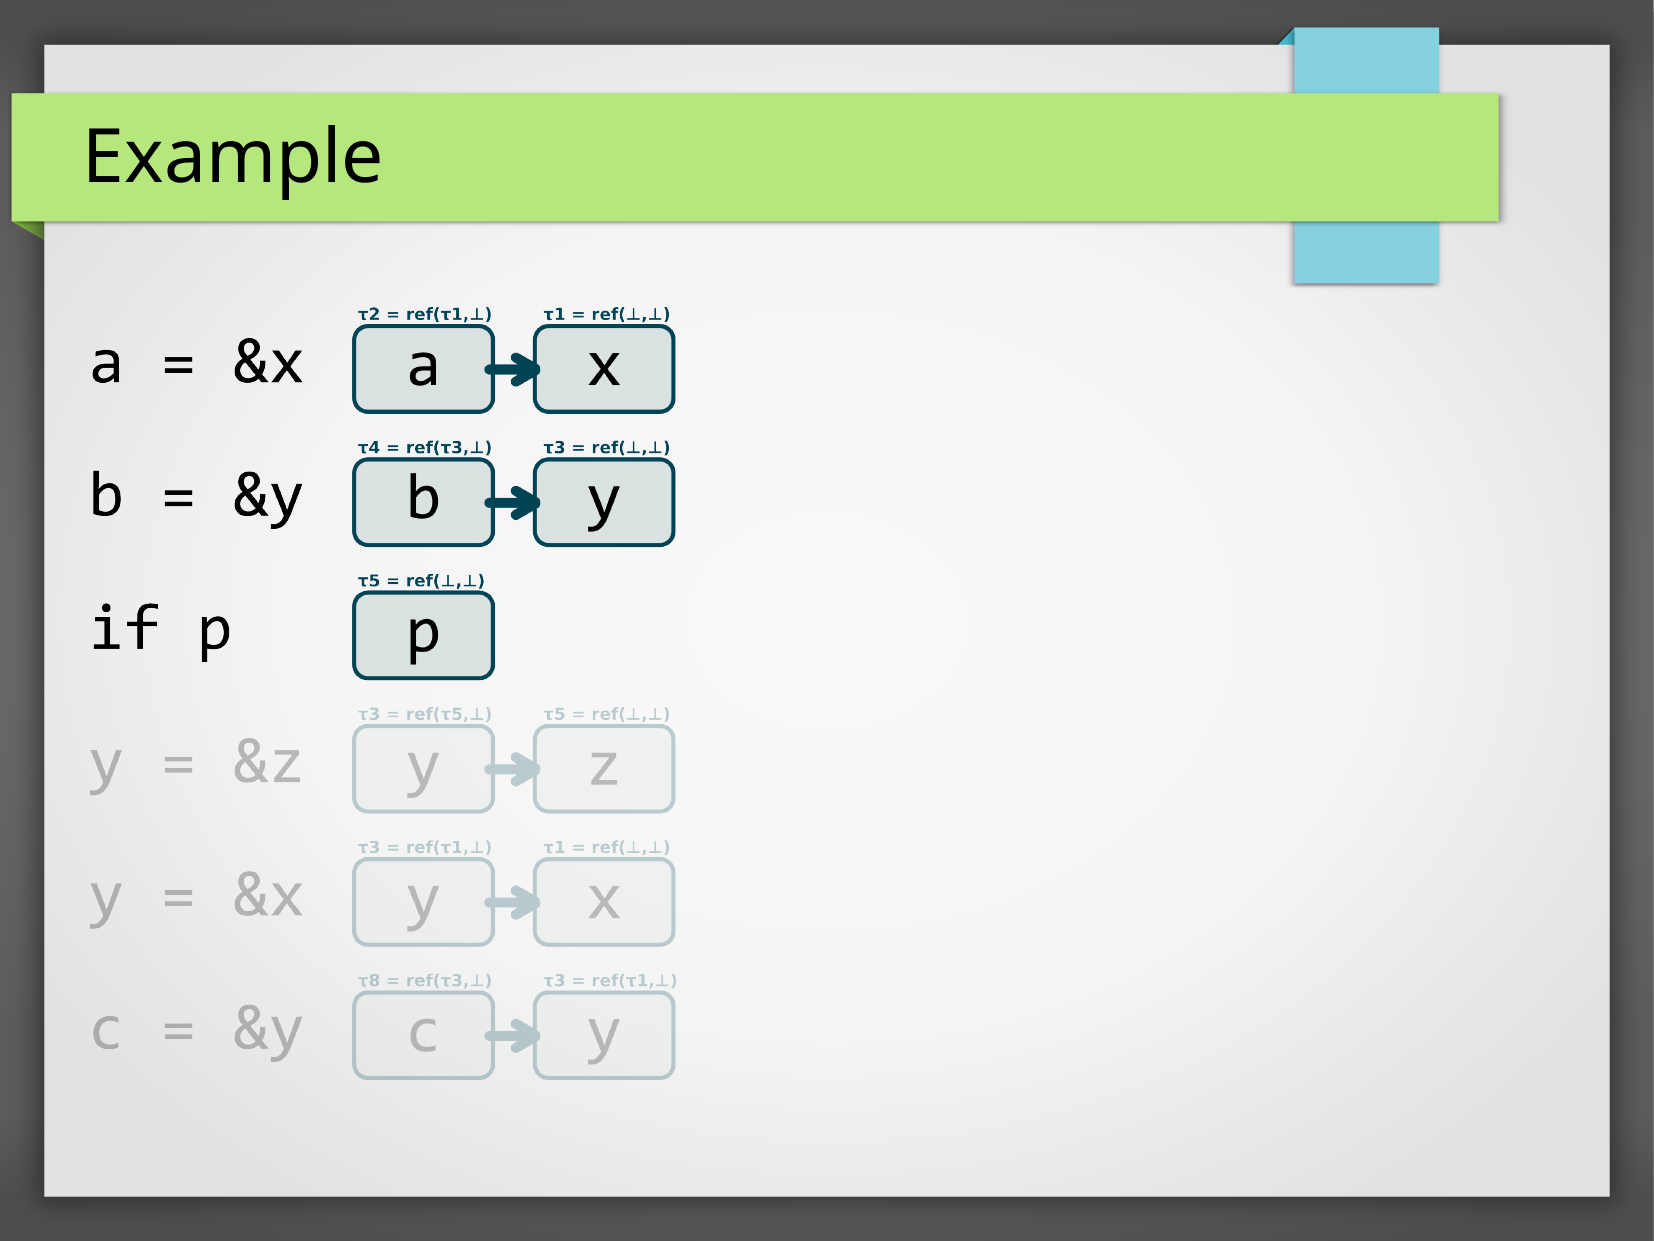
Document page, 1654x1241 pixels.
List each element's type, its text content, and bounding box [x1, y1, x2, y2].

picture [0, 0, 1654, 1241]
title Example [82, 94, 1264, 213]
